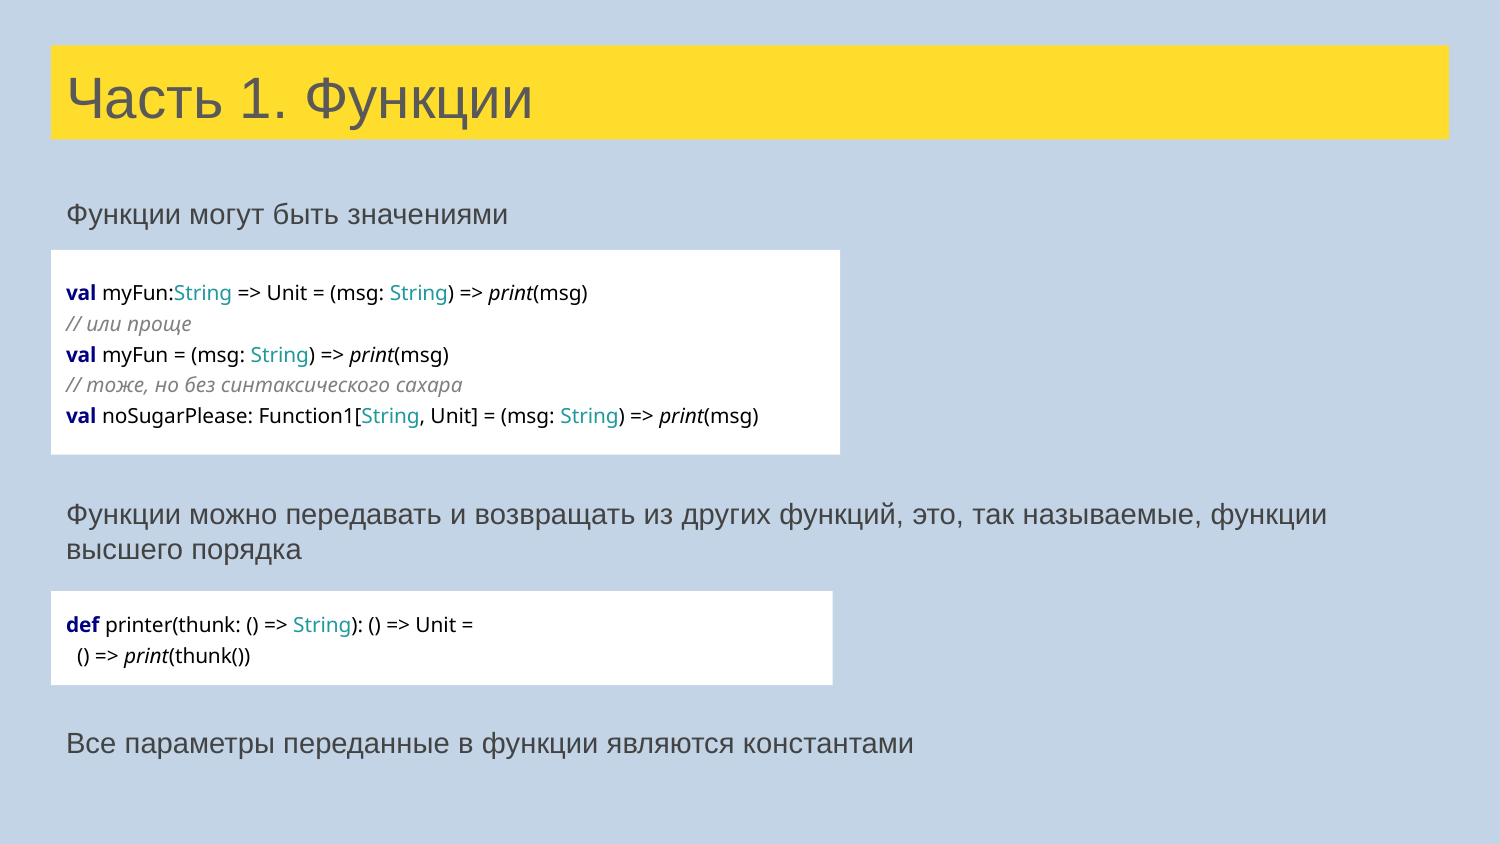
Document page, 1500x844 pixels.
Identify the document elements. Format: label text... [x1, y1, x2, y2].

text_box def printer(thunk: () => String): () => Unit = () => print(thunk()) [51, 591, 833, 686]
text_box Функции можно передавать и возвращать из других функций, это, так называемые, функции высшего порядка [51, 480, 1437, 575]
text_box val myFun:String => Unit = (msg: String) => print(msg) // или проще val myFun = (msg: String) => print(msg) // тоже, но без синтаксического сахара val noSugarPlease: Function1[String, Unit] = (msg: String) => print(msg) [51, 249, 841, 455]
text_box Функции могут быть значениями [51, 180, 586, 243]
title Часть 1. Функции [51, 45, 1449, 140]
text_box Все параметры переданные в функции являются константами [51, 709, 1179, 784]
